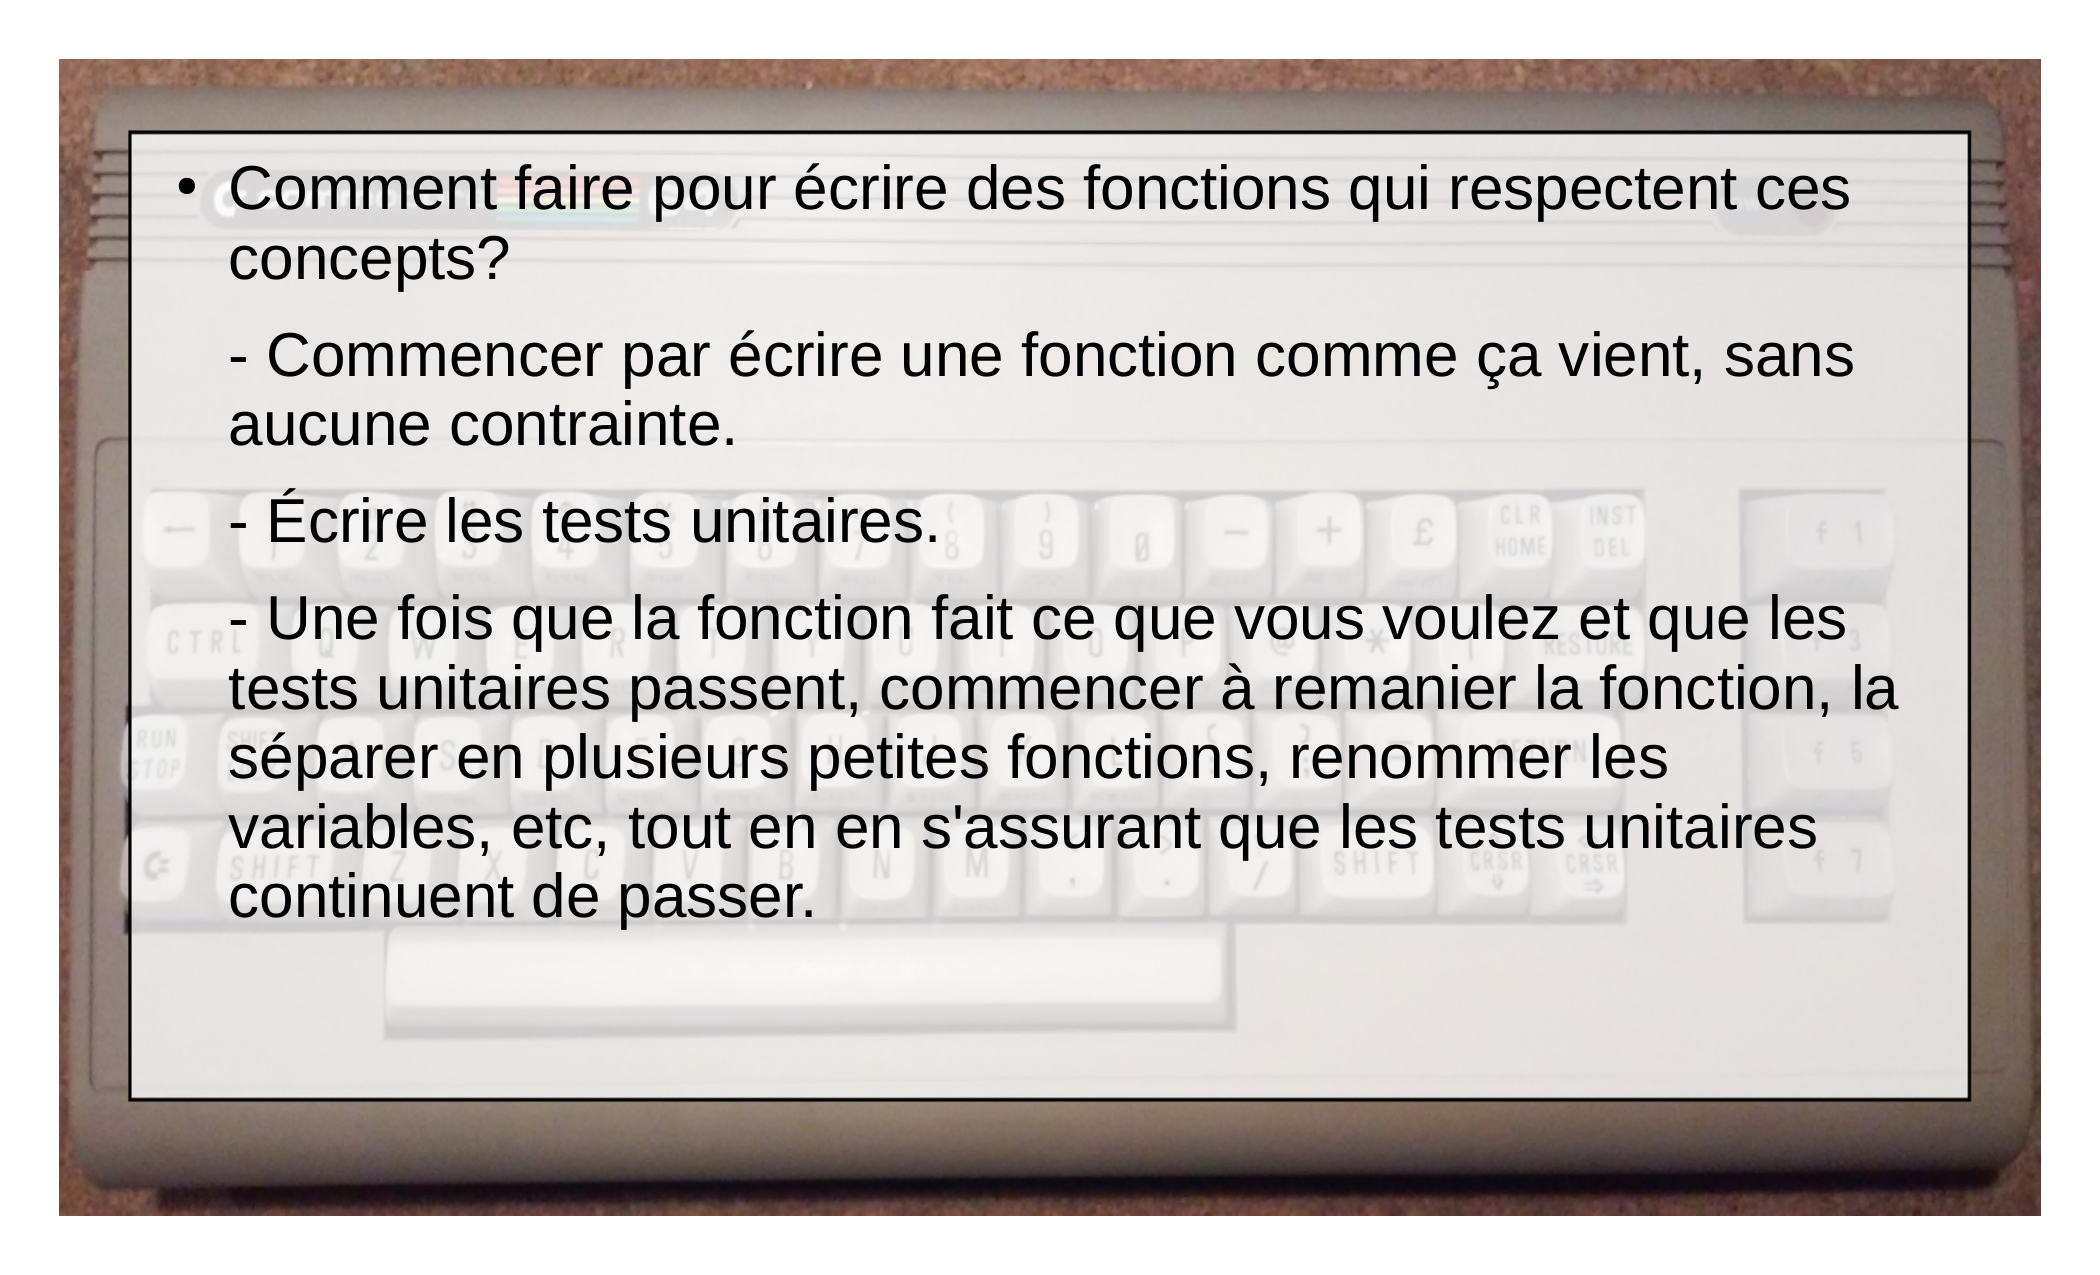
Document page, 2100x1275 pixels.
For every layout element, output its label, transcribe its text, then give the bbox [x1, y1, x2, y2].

list Comment faire pour écrire des fonctions qui respectent ces concepts? - Commencer par écrire une fonction comme ça vient, sans aucune contrainte. - Écrire les tests unitaires. - Une fois que la fonction fait ce que vous voulez et que les tests unitaires passent, commencer à remanier la fonction, la séparer en plusieurs petites fonctions, renommer les variables, etc, tout en en s'assurant que les tests unitaires continuent de passer. [158, 153, 1942, 1094]
picture [59, 59, 2041, 1216]
